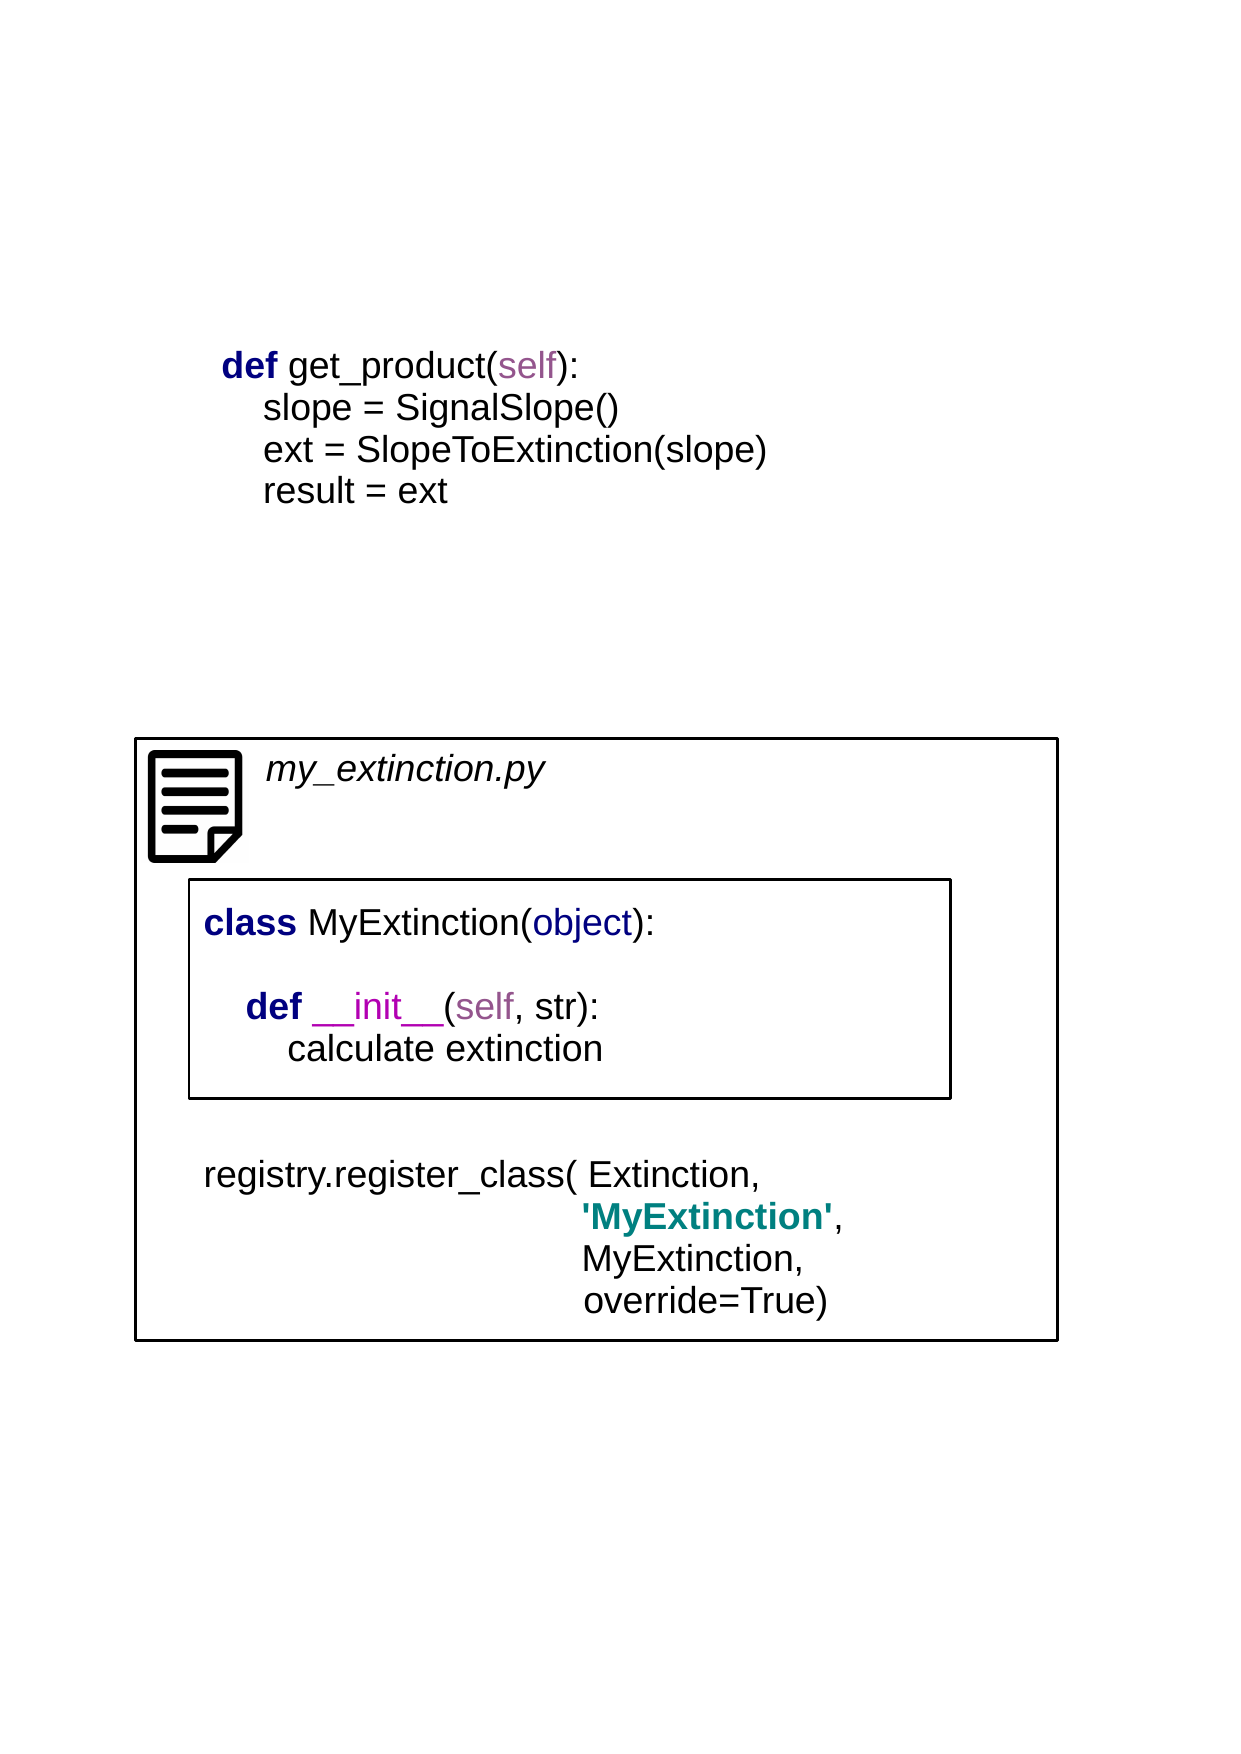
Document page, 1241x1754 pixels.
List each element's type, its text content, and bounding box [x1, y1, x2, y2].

text_box def get_product(self): slope = SignalSlope() ext = SlopeToExtinction(slope) result = ext [206, 336, 783, 520]
text_box my_extinction.py [135, 738, 1058, 1341]
picture [141, 750, 249, 863]
